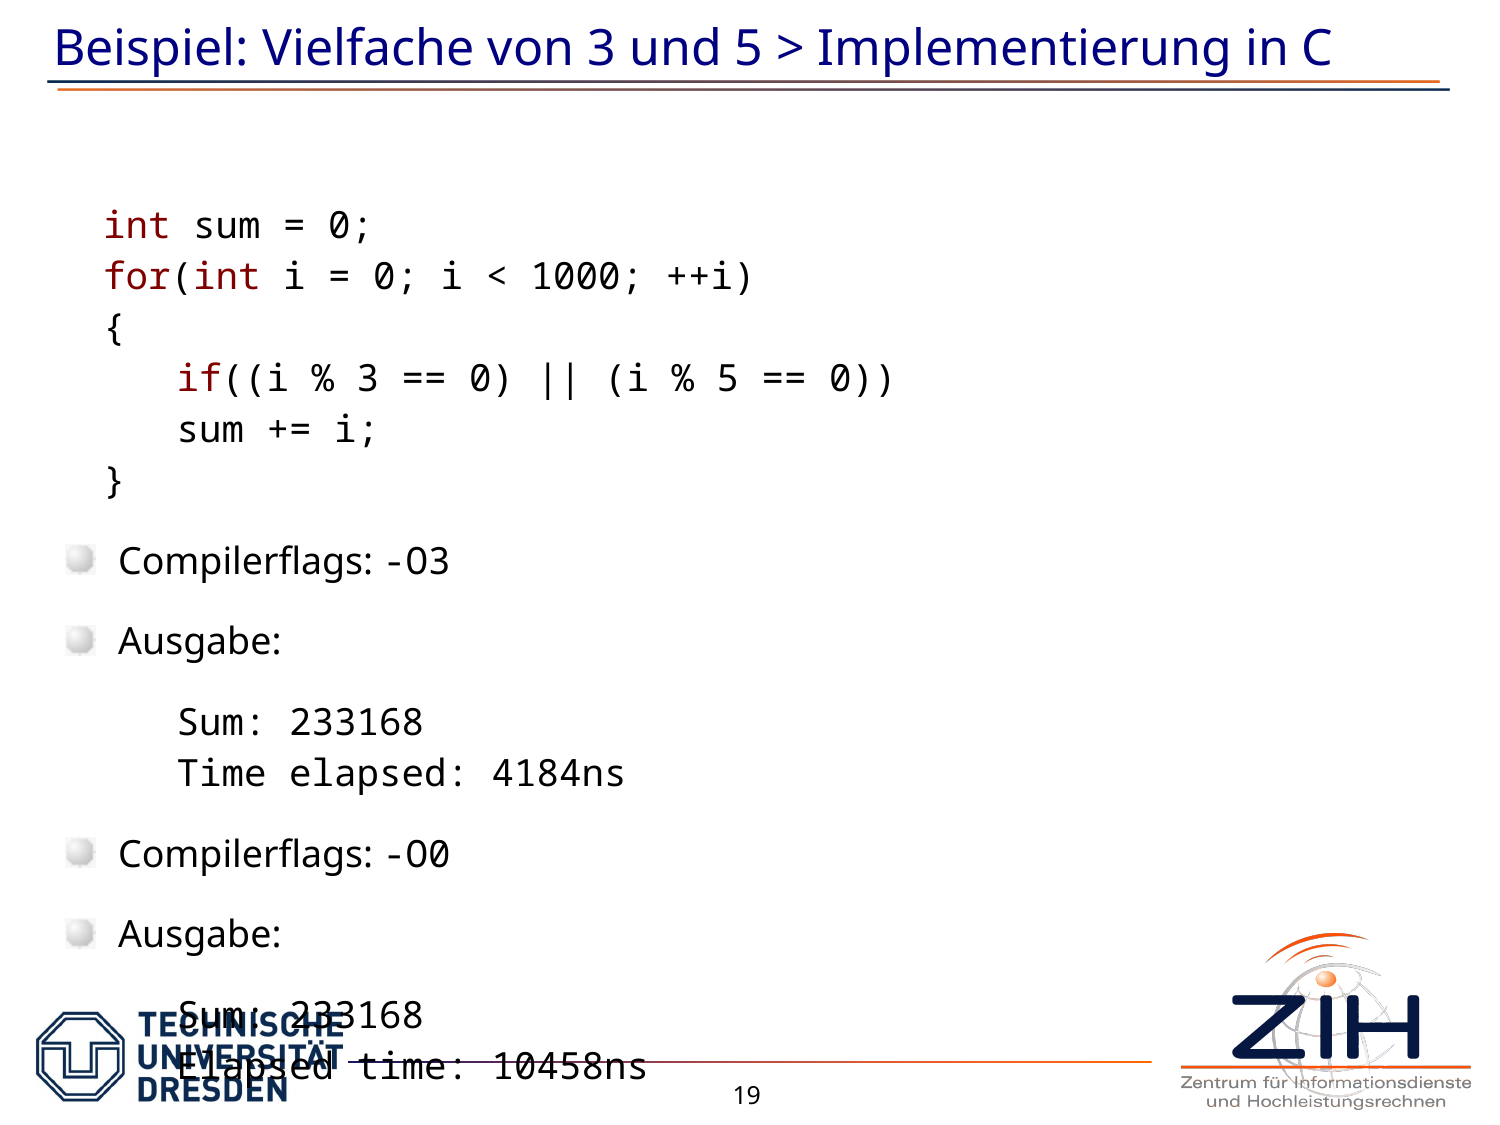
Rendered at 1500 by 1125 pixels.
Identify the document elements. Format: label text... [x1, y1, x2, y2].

picture [1181, 933, 1471, 1110]
list int sum = 0; for(int i = 0; i < 1000; ++i) { if((i % 3 == 0) || (i % 5 == 0)) sum += i; } Compilerflags: -O3 Ausgabe: Sum: 233168 Time elapsed: 4184ns Compilerflags: -O0 Ausgabe: Sum: 233168 Elapsed time: 10458ns Problem: Berechnung findet zur Laufzeit statt [29, 118, 1418, 963]
picture [35, 1011, 343, 1102]
picture [205, 1011, 215, 1026]
picture [47, 80, 1450, 91]
title Beispiel: Vielfache von 3 und 5 > Implementierung in C [53, 12, 1453, 81]
